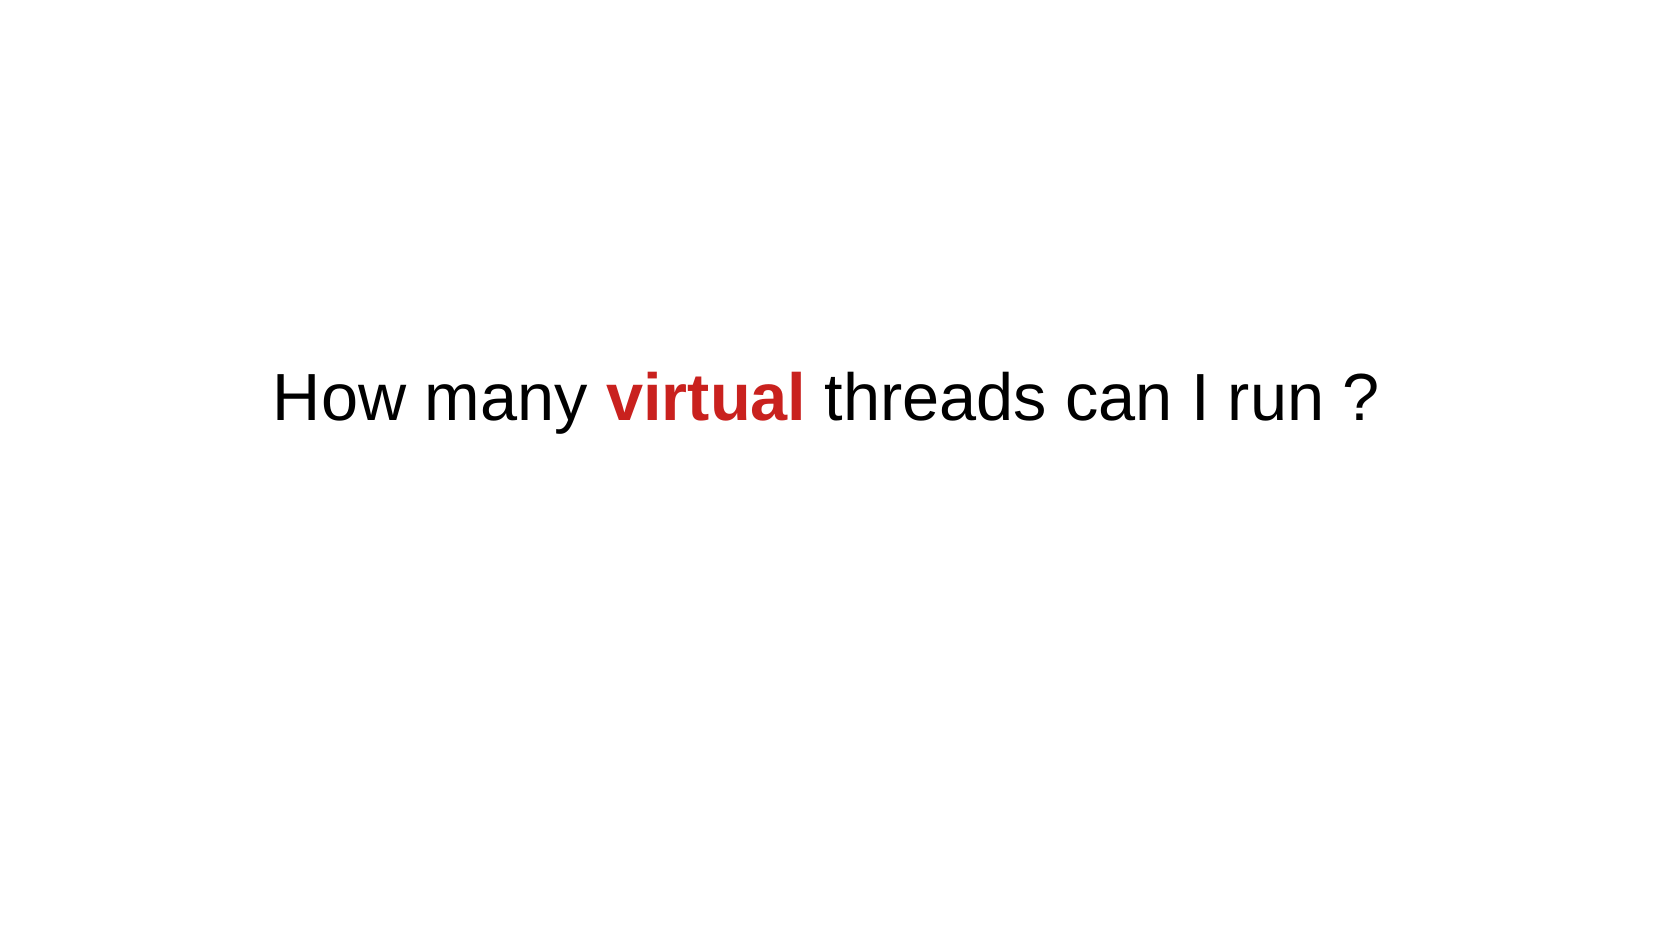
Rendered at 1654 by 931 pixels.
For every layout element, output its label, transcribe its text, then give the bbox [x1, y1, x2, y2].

subtitle How many virtual threads can I run ? [82, 37, 1571, 757]
